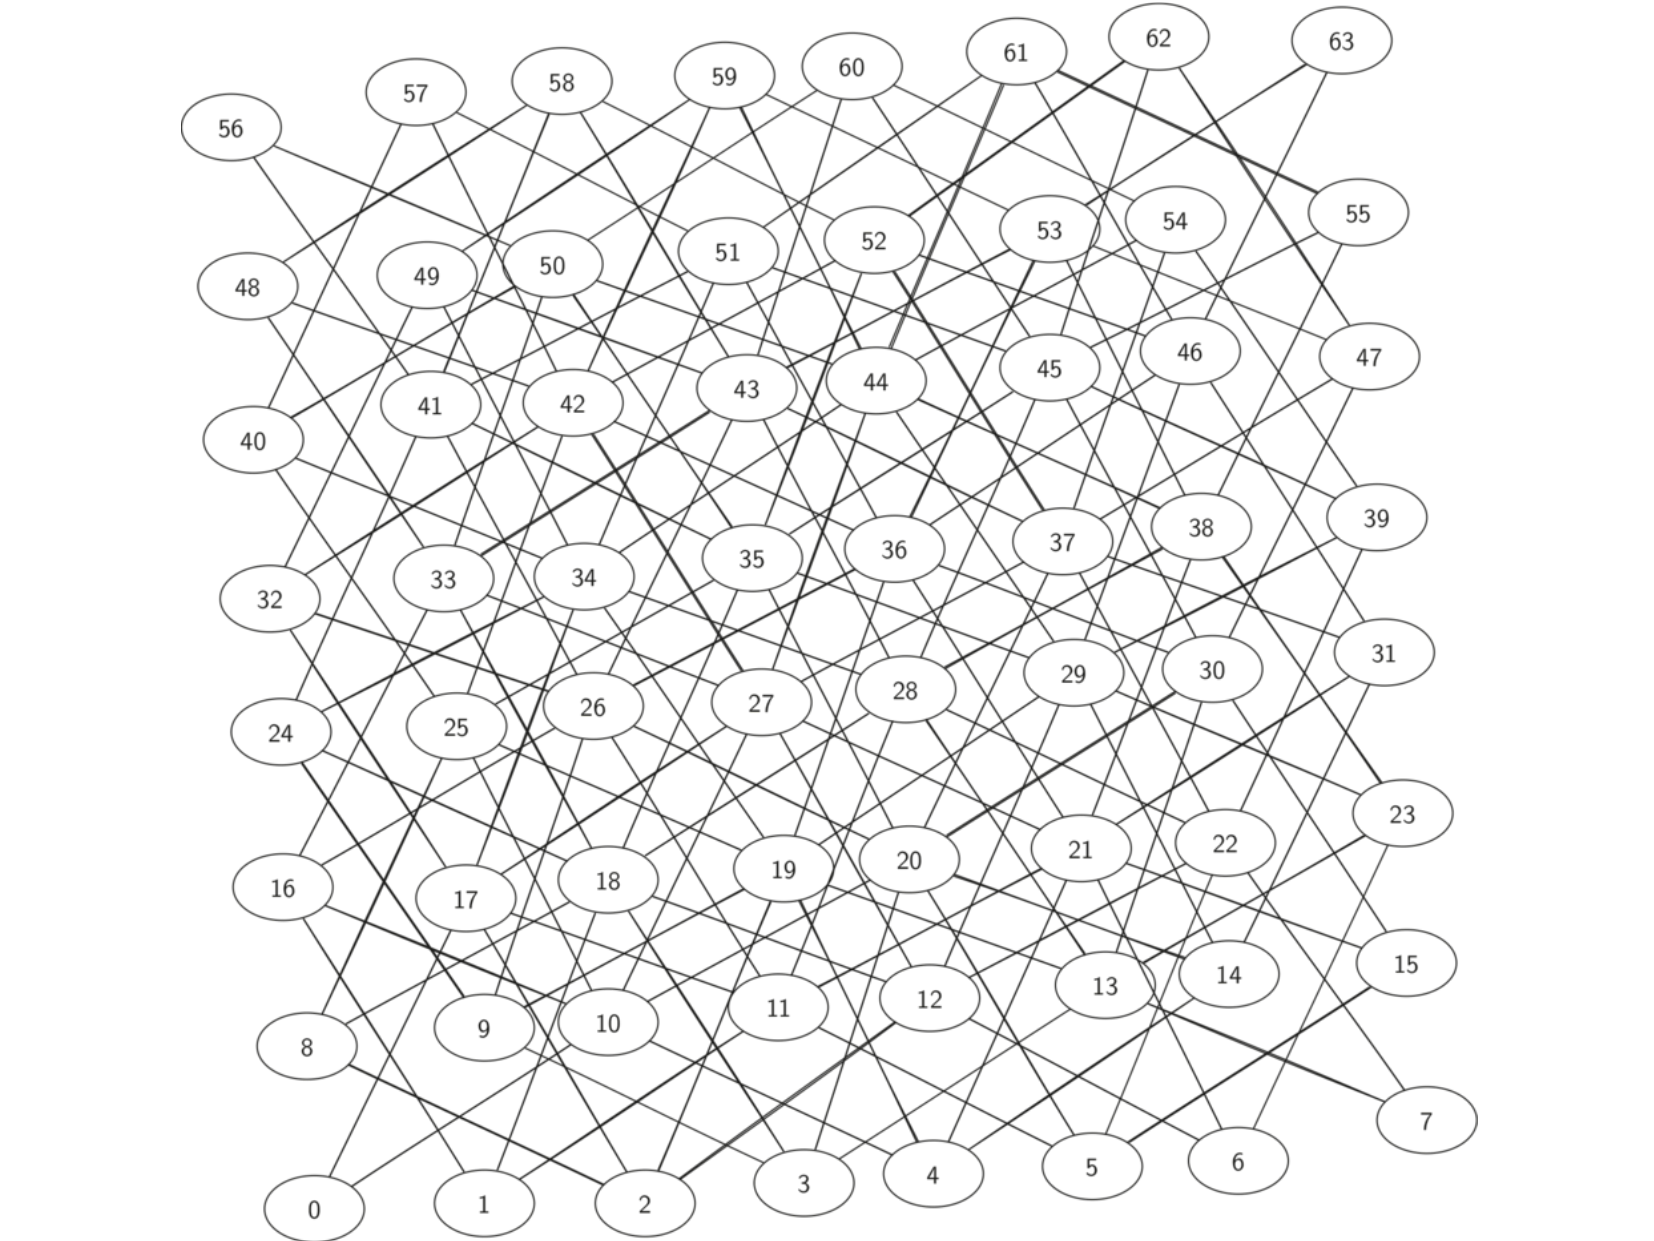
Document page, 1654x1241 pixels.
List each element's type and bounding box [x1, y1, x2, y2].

picture [181, 2, 1478, 1241]
